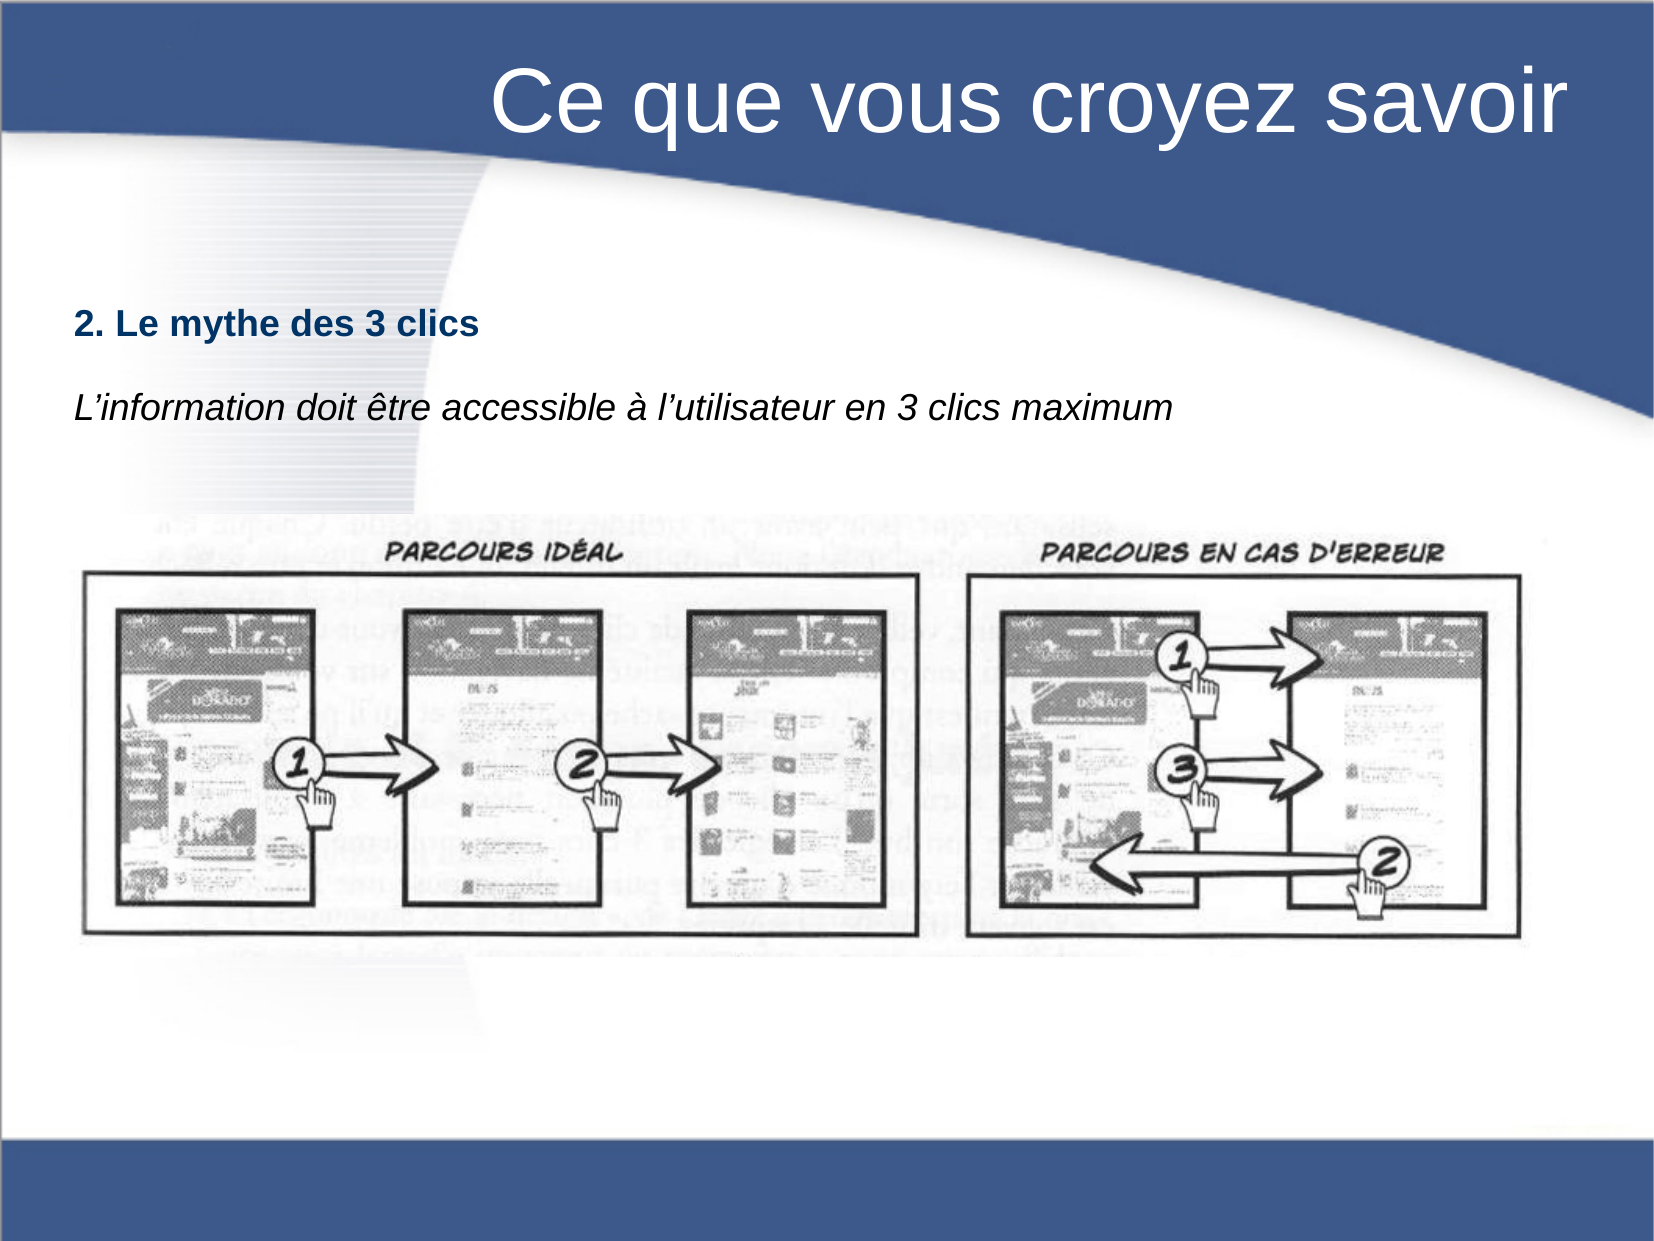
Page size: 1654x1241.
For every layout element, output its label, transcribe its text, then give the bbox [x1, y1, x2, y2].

text_box 2. Le mythe des 3 clics L’information doit être accessible à l’utilisateur en 3 clics maximum [59, 295, 1229, 521]
picture [0, 0, 1654, 1241]
title Ce que vous croyez savoir [82, 49, 1571, 257]
